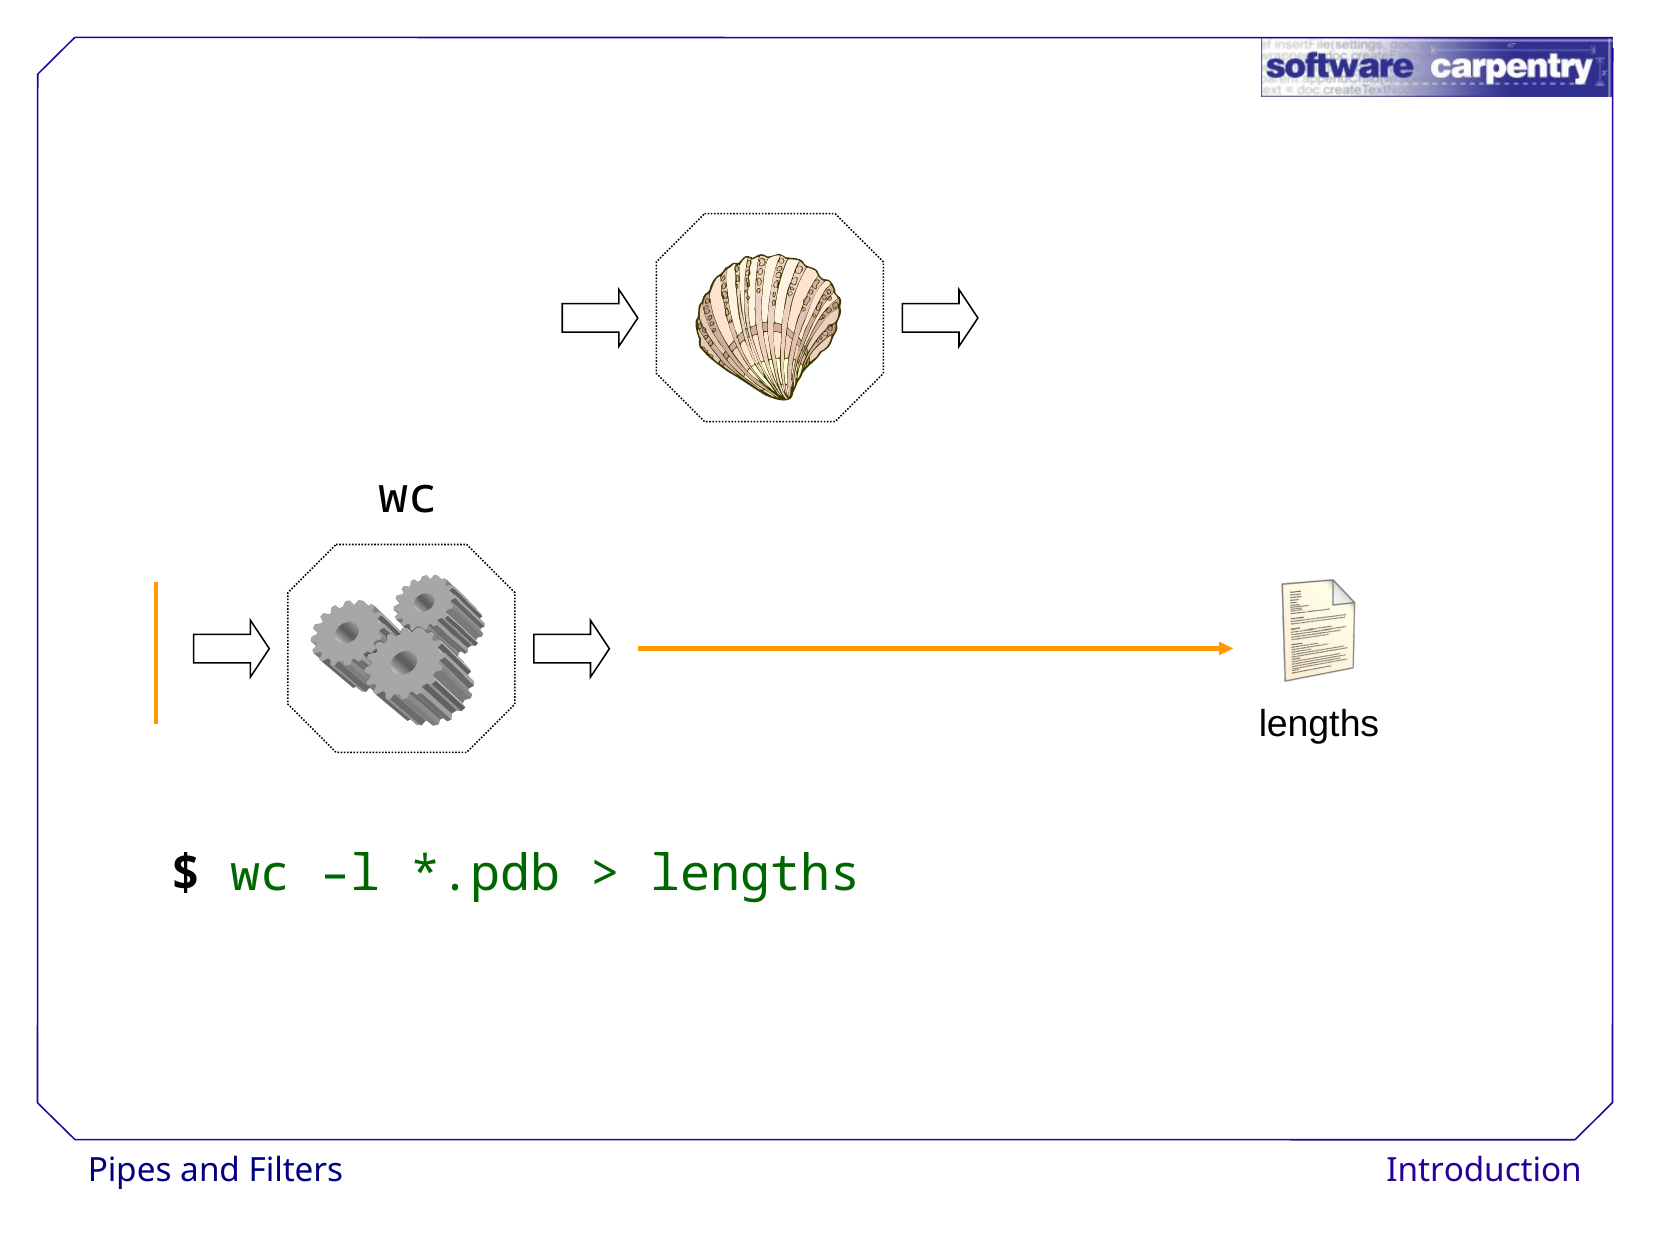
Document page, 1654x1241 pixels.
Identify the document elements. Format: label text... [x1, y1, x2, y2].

text_box lengths [1243, 695, 1395, 753]
picture [1261, 39, 1613, 97]
picture [1262, 572, 1376, 687]
text_box $ wc –l *.pdb > lengths [155, 818, 846, 1112]
text_box wc [363, 440, 444, 535]
text_box [312, 576, 484, 725]
picture [694, 251, 843, 405]
